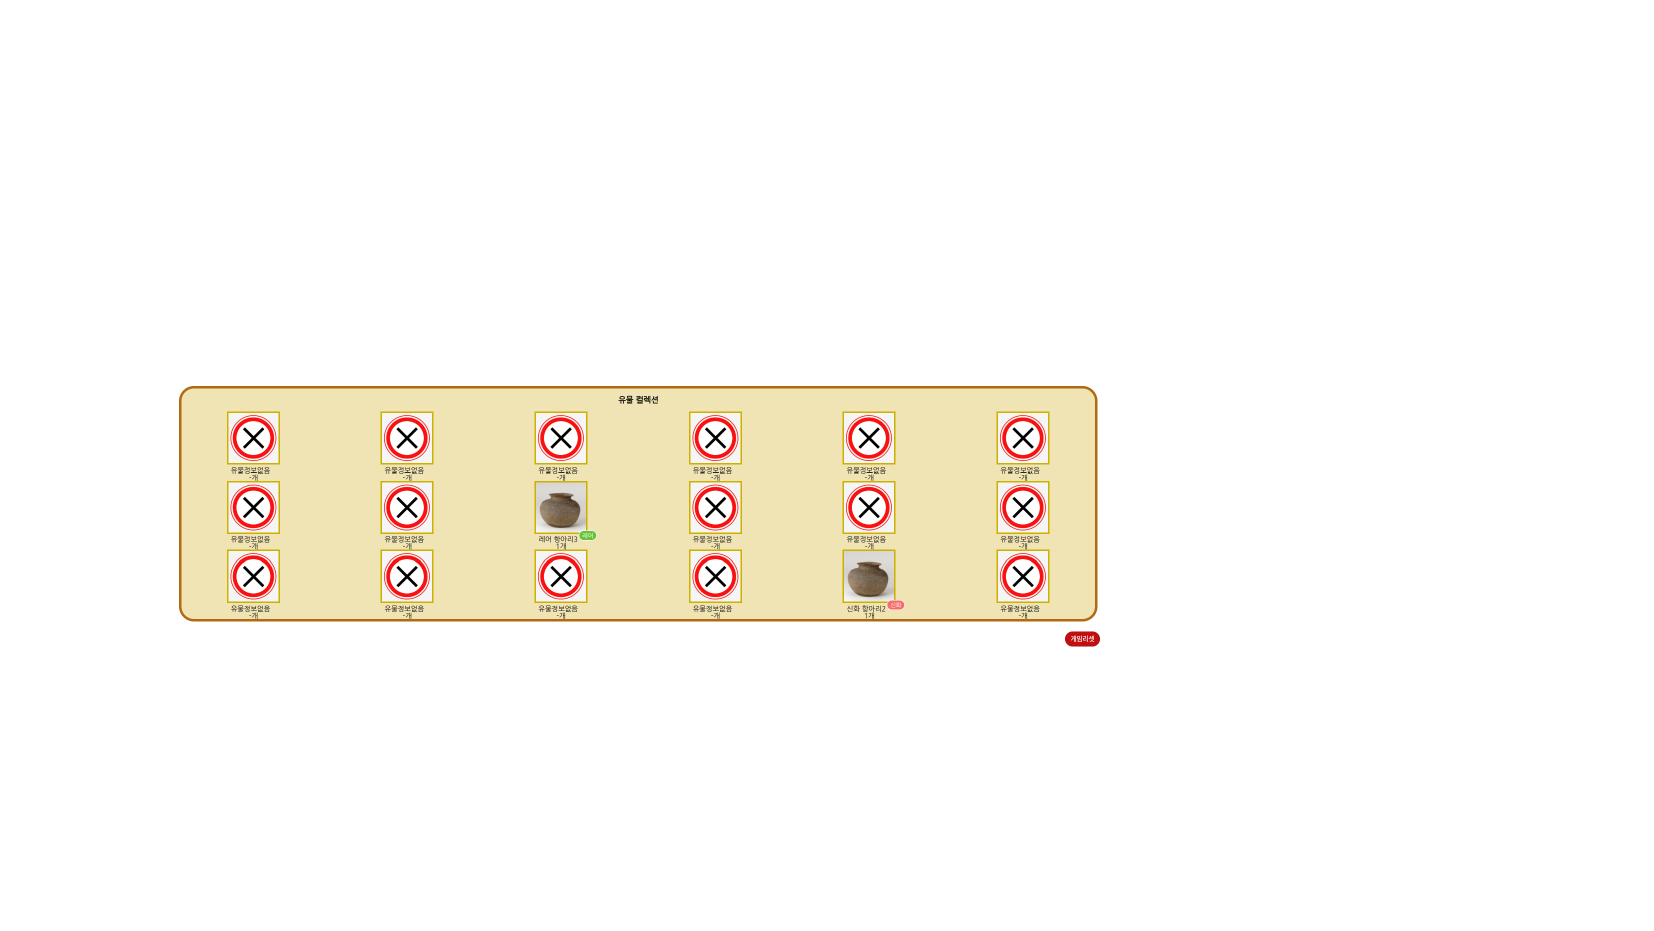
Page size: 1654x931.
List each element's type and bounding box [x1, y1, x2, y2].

picture [177, 383, 1100, 650]
